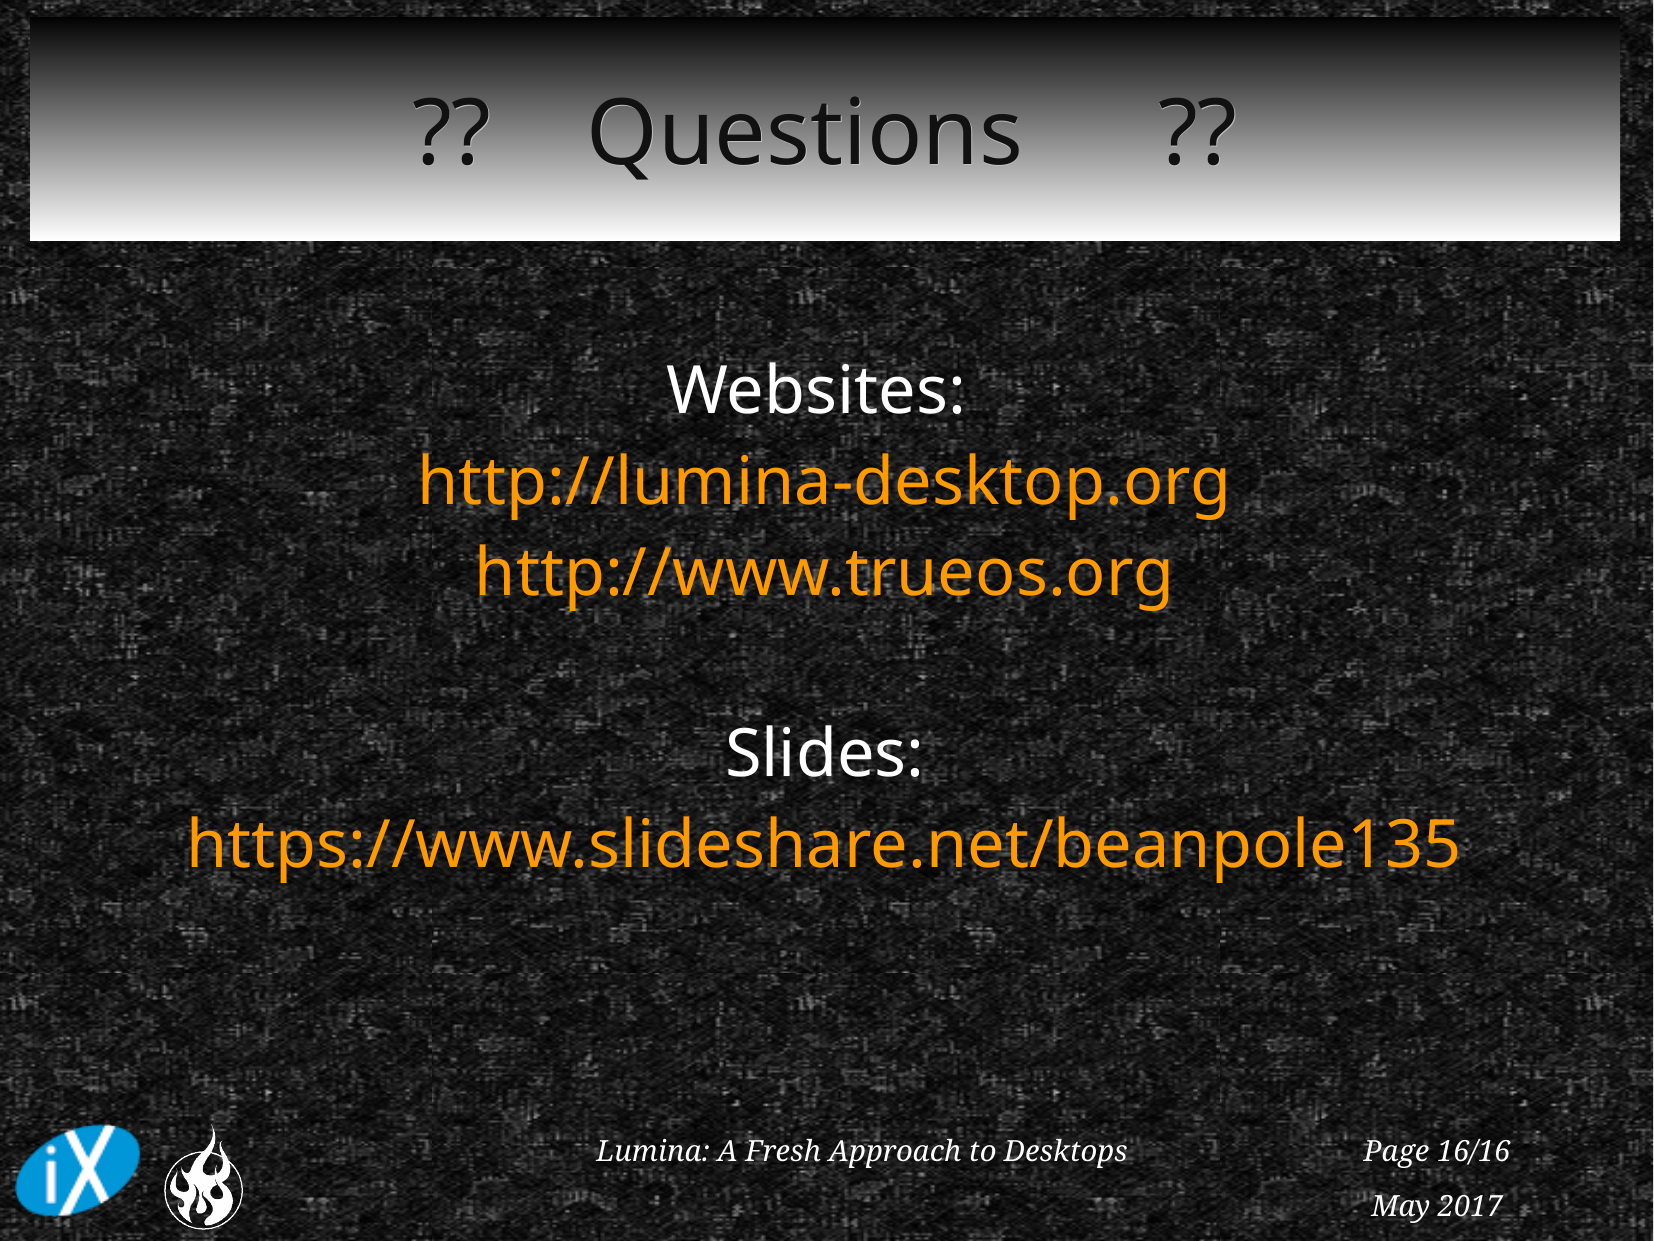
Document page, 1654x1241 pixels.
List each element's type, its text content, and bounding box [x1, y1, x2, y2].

picture [0, 0, 1654, 1241]
subtitle Websites: http://lumina-desktop.org http://www.trueos.org Slides: https://www.slideshare.net/beanpole135 [30, 255, 1621, 975]
title ?? Questions ?? [30, 17, 1621, 241]
